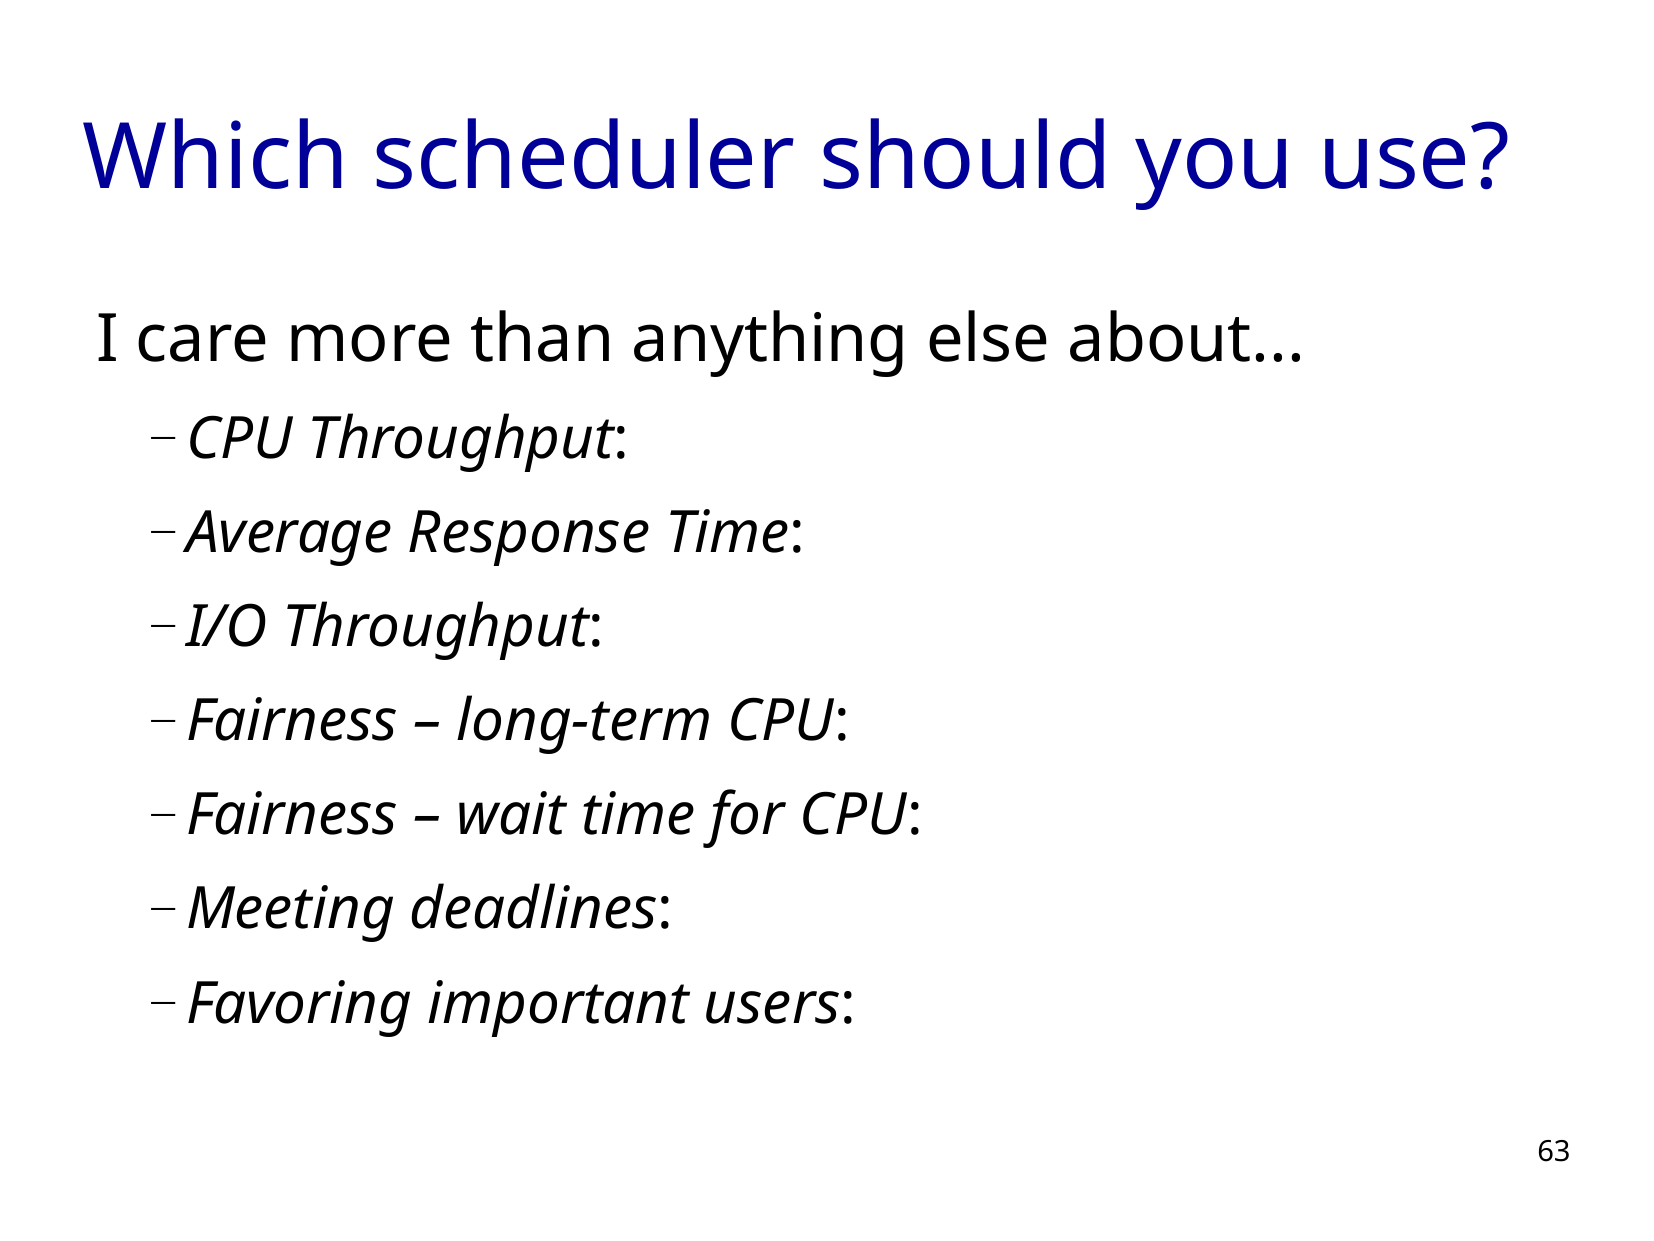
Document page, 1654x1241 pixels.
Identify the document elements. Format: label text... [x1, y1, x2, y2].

list I care more than anything else about... CPU Throughput: Average Response Time: I/O Throughput: Fairness – long-term CPU: Fairness – wait time for CPU: Meeting deadlines: Favoring important users: [60, 290, 1571, 1096]
title Which scheduler should you use? [82, 49, 1571, 257]
